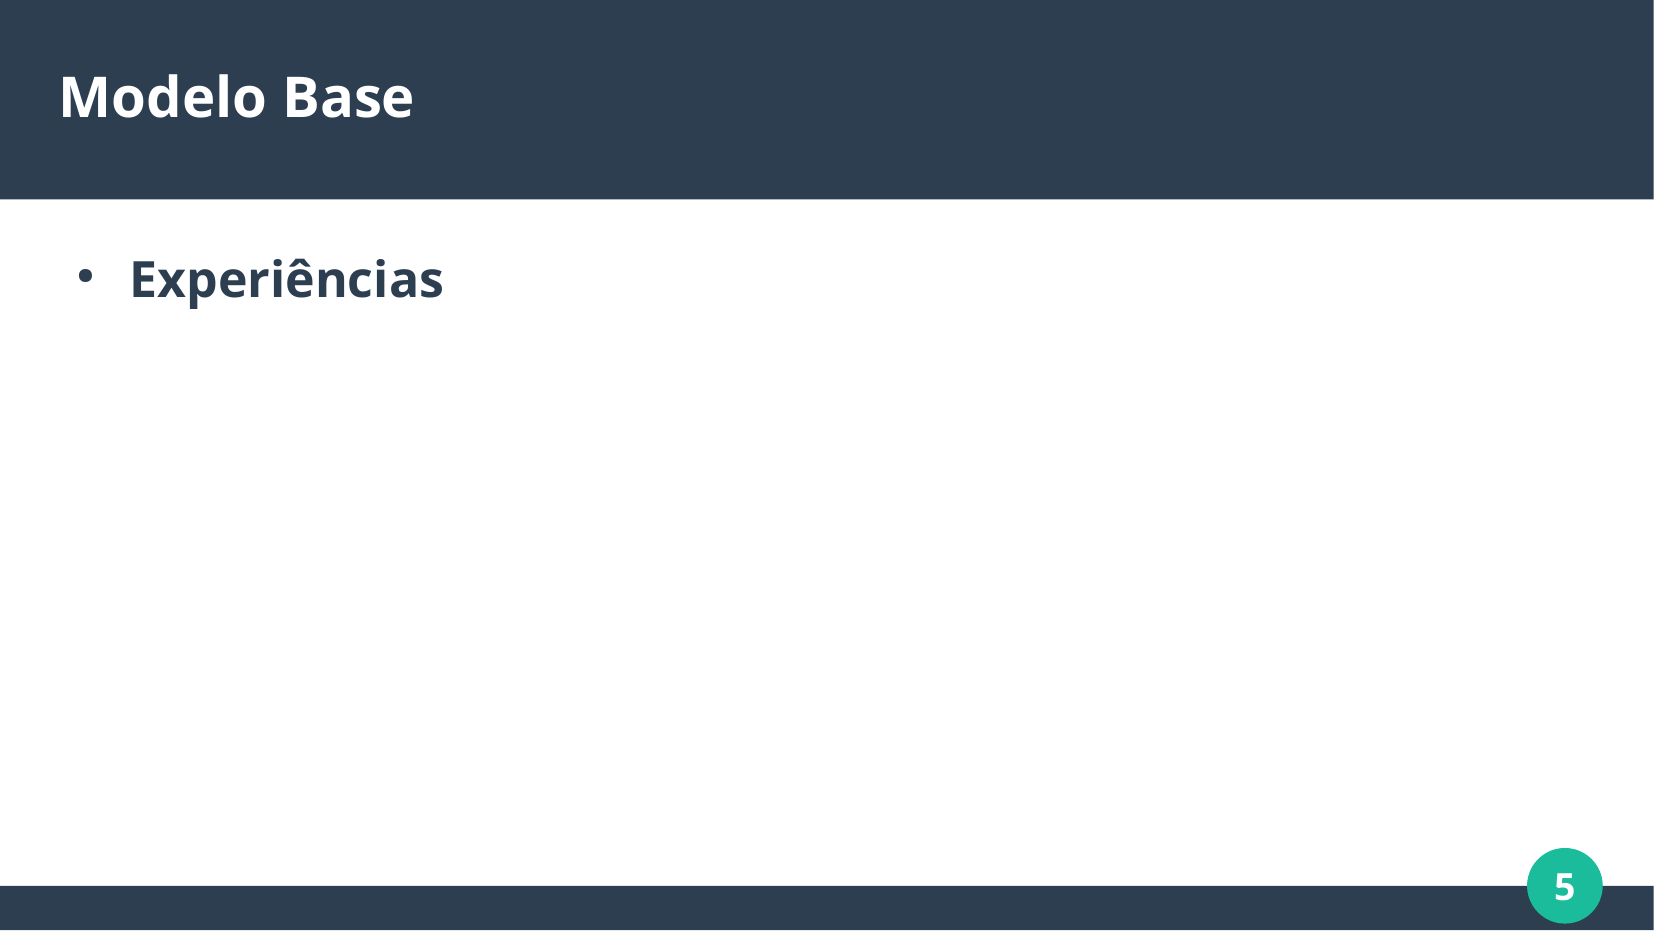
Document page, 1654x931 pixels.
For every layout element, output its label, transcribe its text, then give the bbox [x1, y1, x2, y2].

list Experiências [58, 243, 1595, 864]
title Modelo Base [58, 36, 1595, 155]
